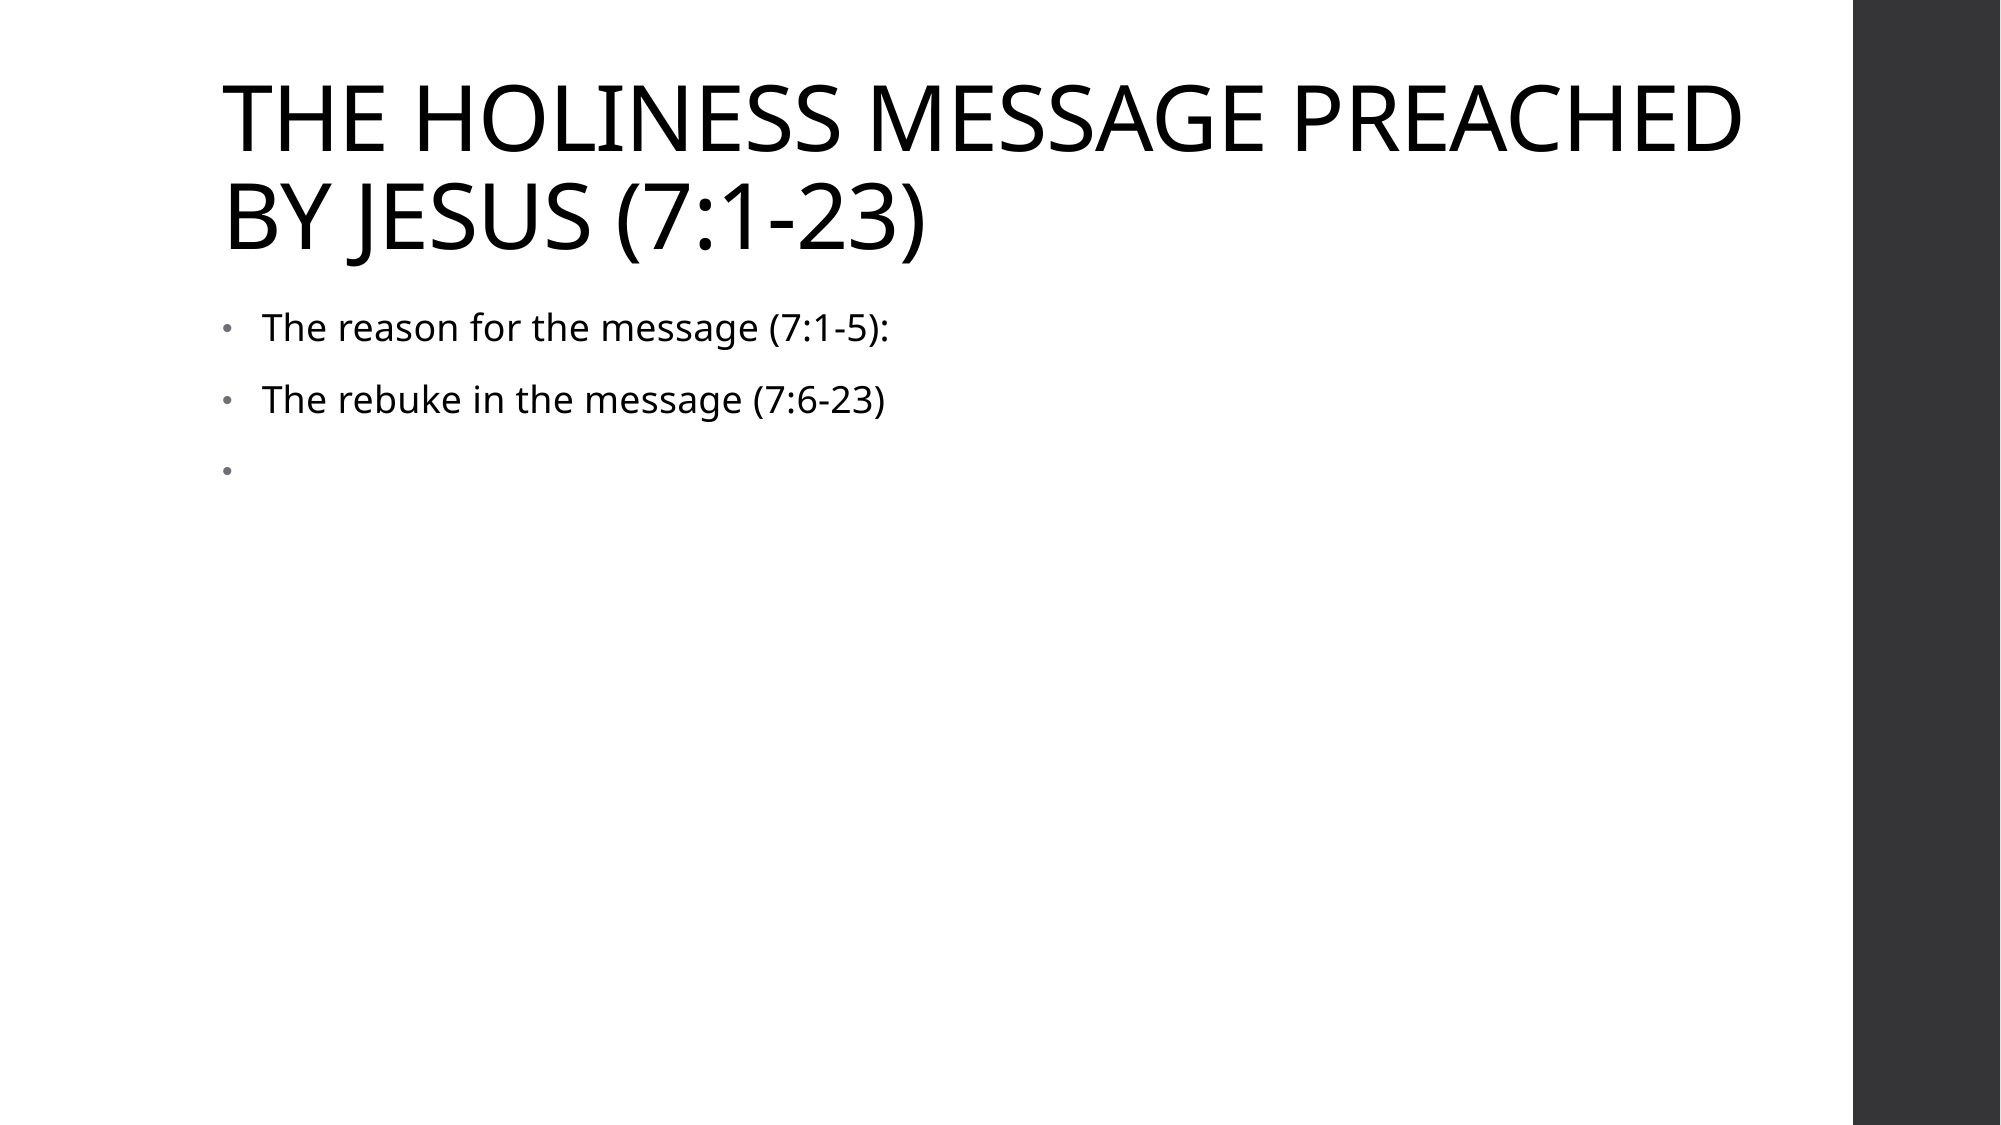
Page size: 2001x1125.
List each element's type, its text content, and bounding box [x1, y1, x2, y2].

title THE HOLINESS MESSAGE PREACHED BY JESUS (7:1-23) [206, 60, 1797, 278]
list The reason for the message (7:1-5): The rebuke in the message (7:6-23) [206, 299, 1617, 1014]
